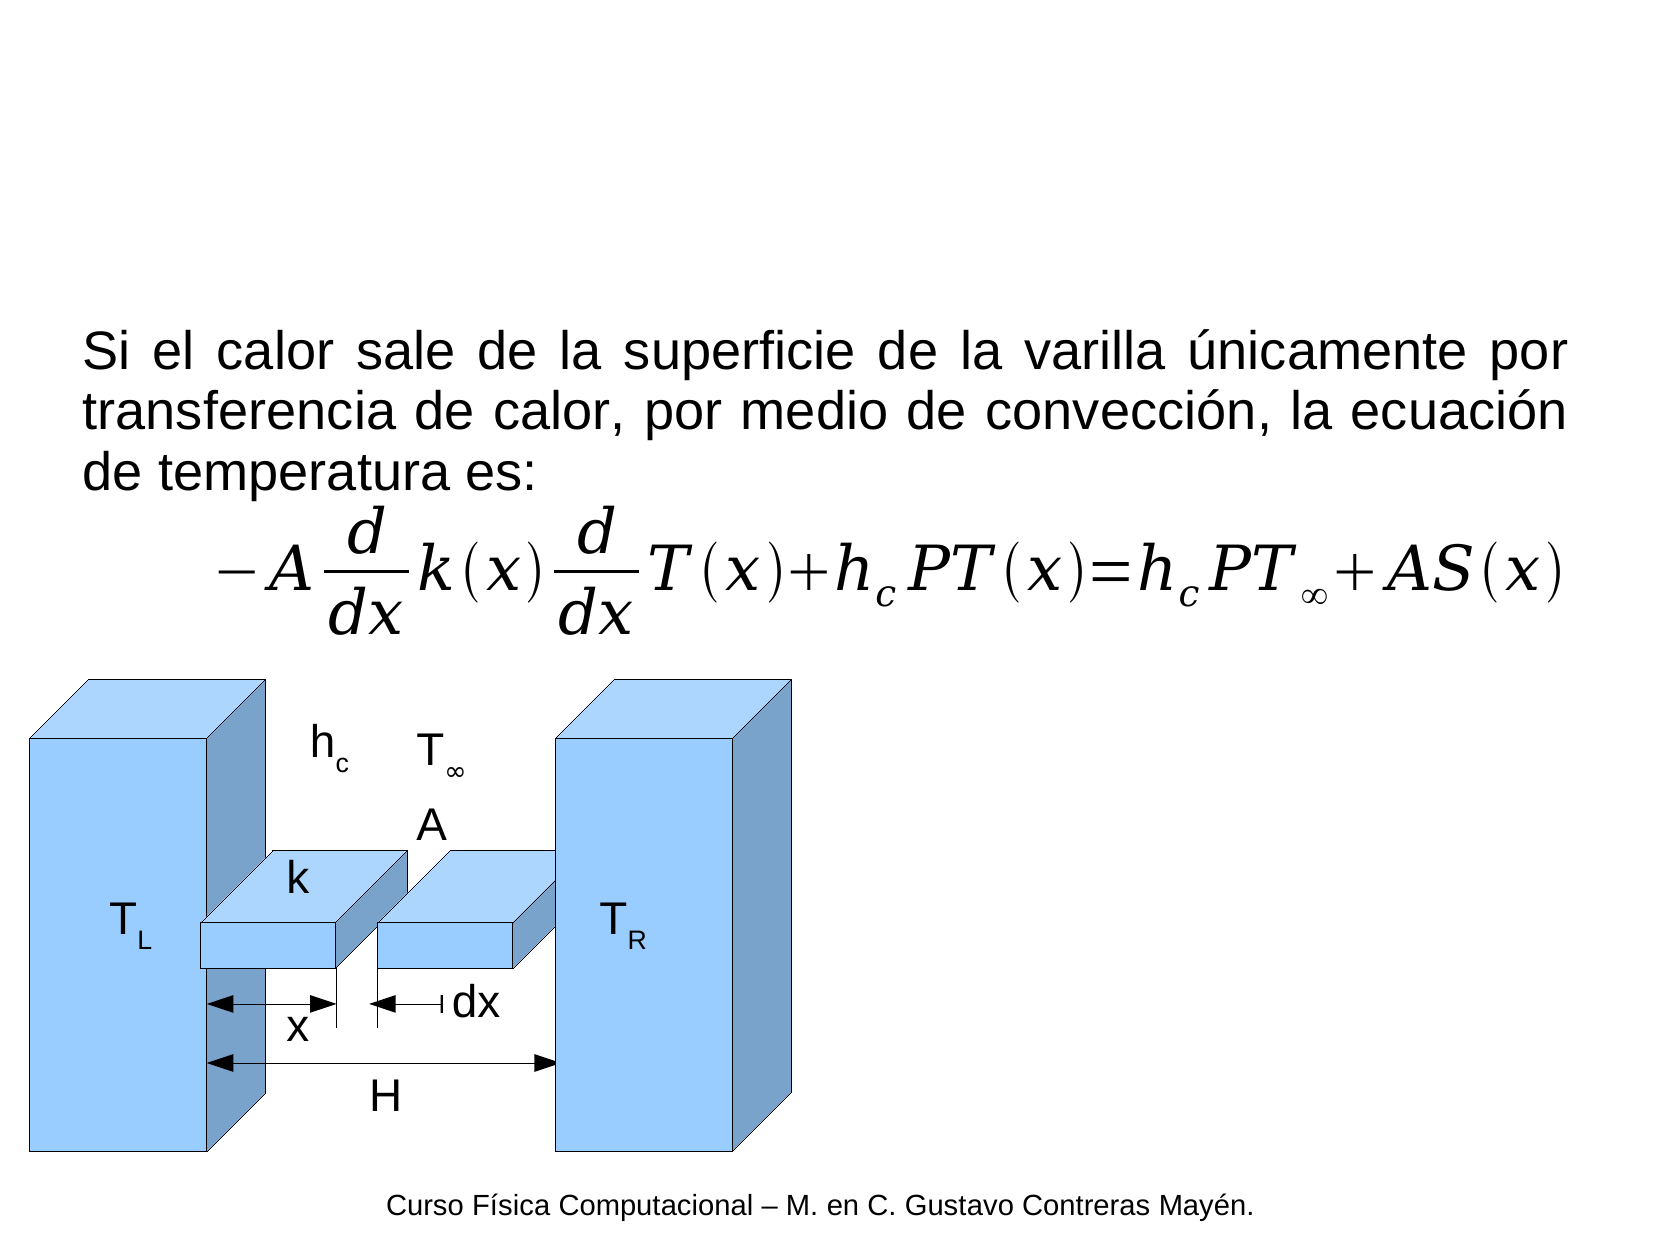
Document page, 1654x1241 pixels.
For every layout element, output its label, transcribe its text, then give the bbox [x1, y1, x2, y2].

text_box TL [94, 885, 207, 963]
text_box T∞ [401, 708, 514, 789]
chart [206, 495, 1572, 650]
text_box x [271, 992, 384, 1059]
text_box [29, 679, 792, 1152]
text_box A [401, 791, 514, 858]
text_box H [354, 1062, 467, 1129]
subtitle Si el calor sale de la superficie de la varilla únicamente por transferencia de calor, por medio de convección, la ecuación de temperatura es: [82, 290, 1571, 532]
text_box hc [295, 708, 401, 786]
text_box TR [584, 885, 697, 963]
text_box k [271, 844, 384, 911]
text_box dx [437, 968, 550, 1035]
